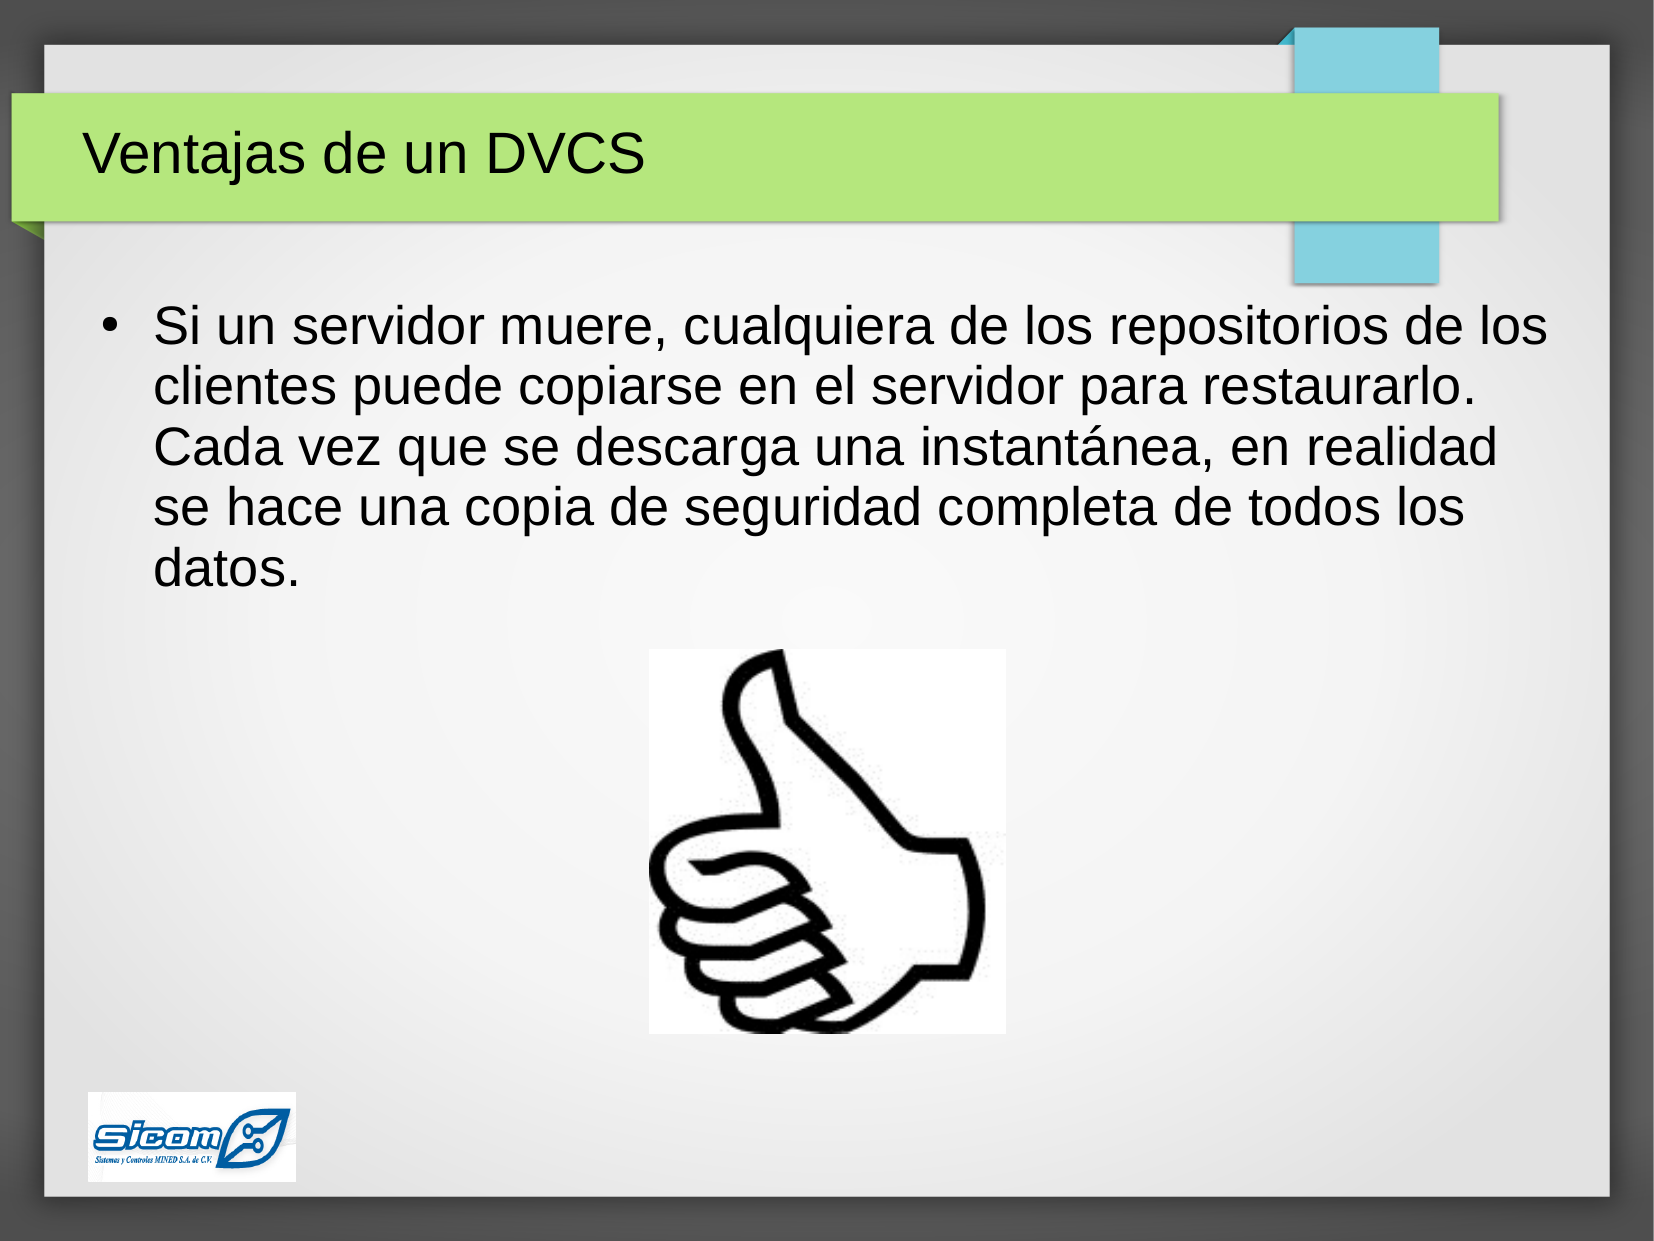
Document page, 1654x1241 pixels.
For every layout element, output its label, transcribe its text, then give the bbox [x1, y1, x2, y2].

list Si un servidor muere, cualquiera de los repositorios de los clientes puede copiarse en el servidor para restaurarlo. Cada vez que se descarga una instantánea, en realidad se hace una copia de seguridad completa de todos los datos. [82, 295, 1571, 1015]
picture [0, 0, 1654, 1241]
title Ventajas de un DVCS [82, 94, 1264, 213]
